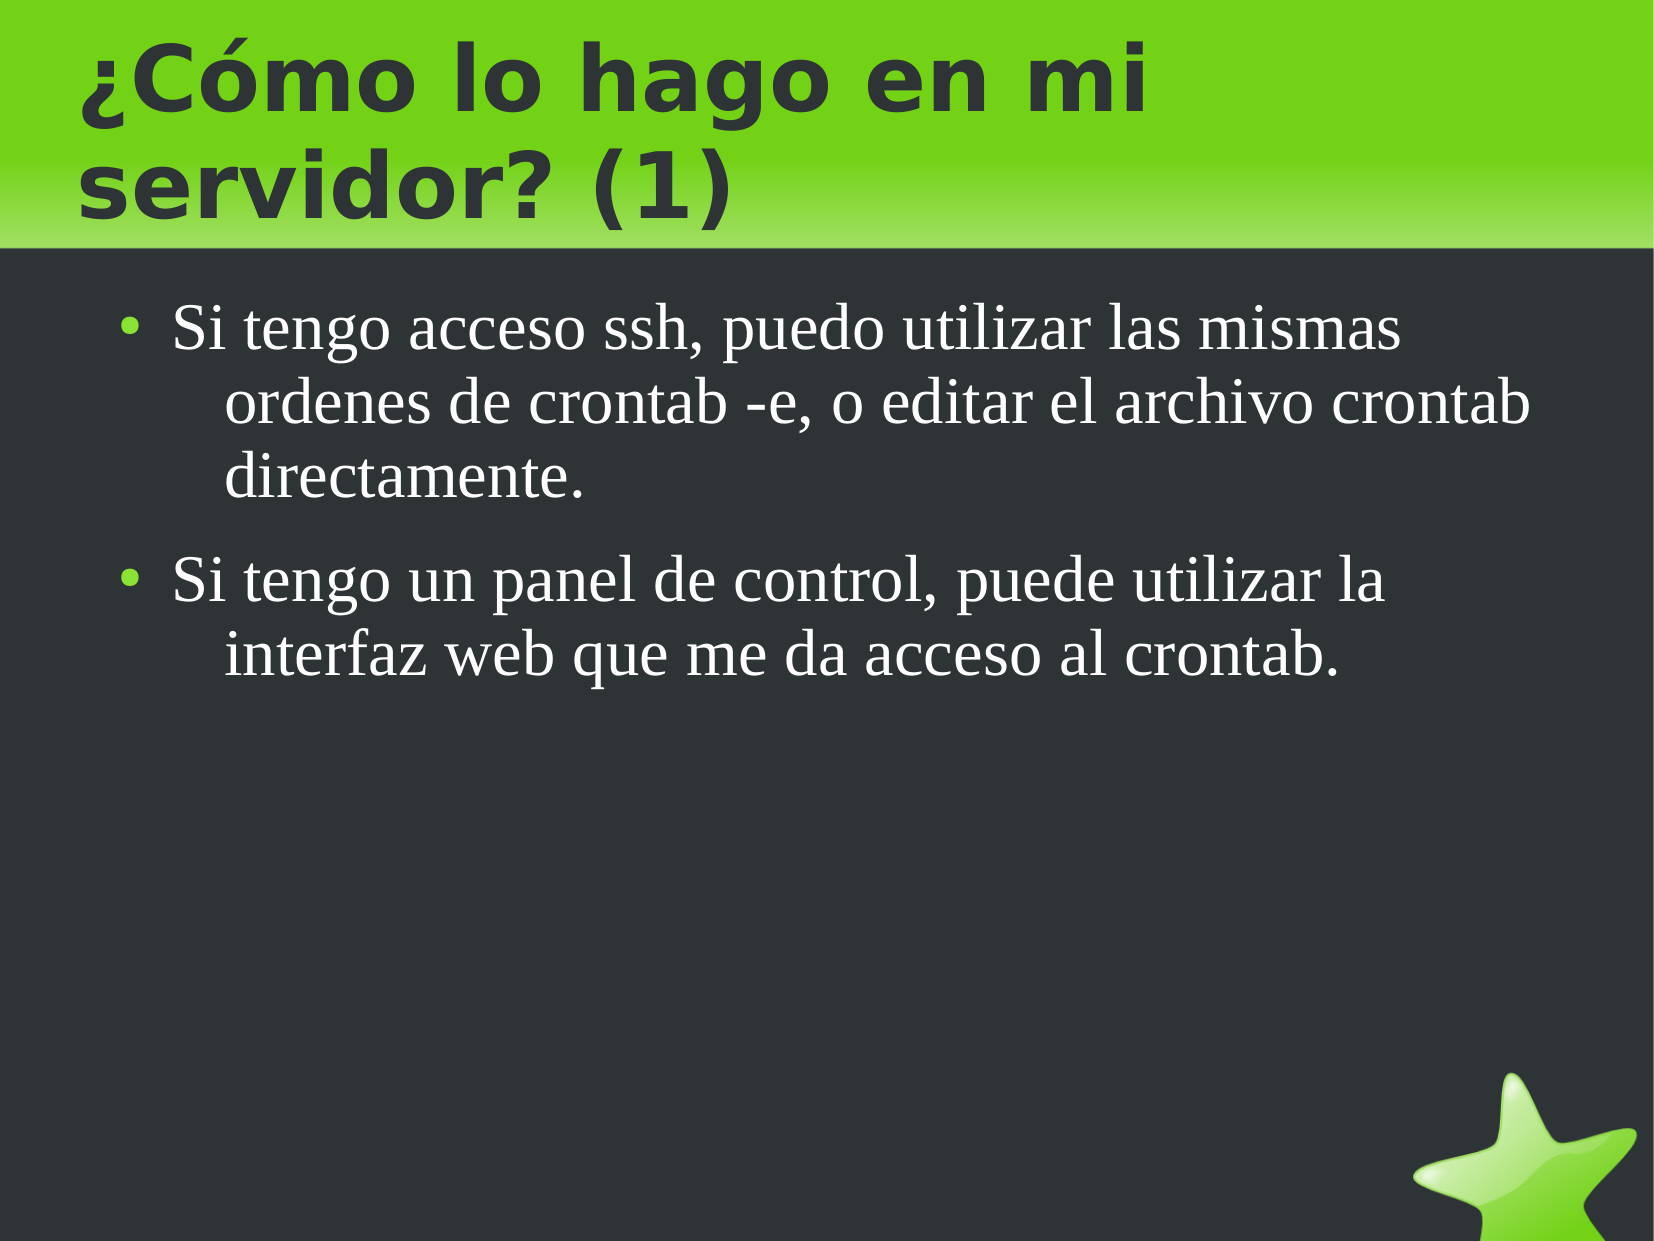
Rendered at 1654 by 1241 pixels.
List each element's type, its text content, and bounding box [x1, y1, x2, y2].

picture [0, 0, 1654, 1241]
title ¿Cómo lo hago en mi servidor? (1) [76, 25, 1565, 240]
list Si tengo acceso ssh, puedo utilizar las mismas ordenes de crontab -e, o editar el archivo crontab directamente. Si tengo un panel de control, puede utilizar la interfaz web que me da acceso al crontab. [82, 290, 1571, 1094]
